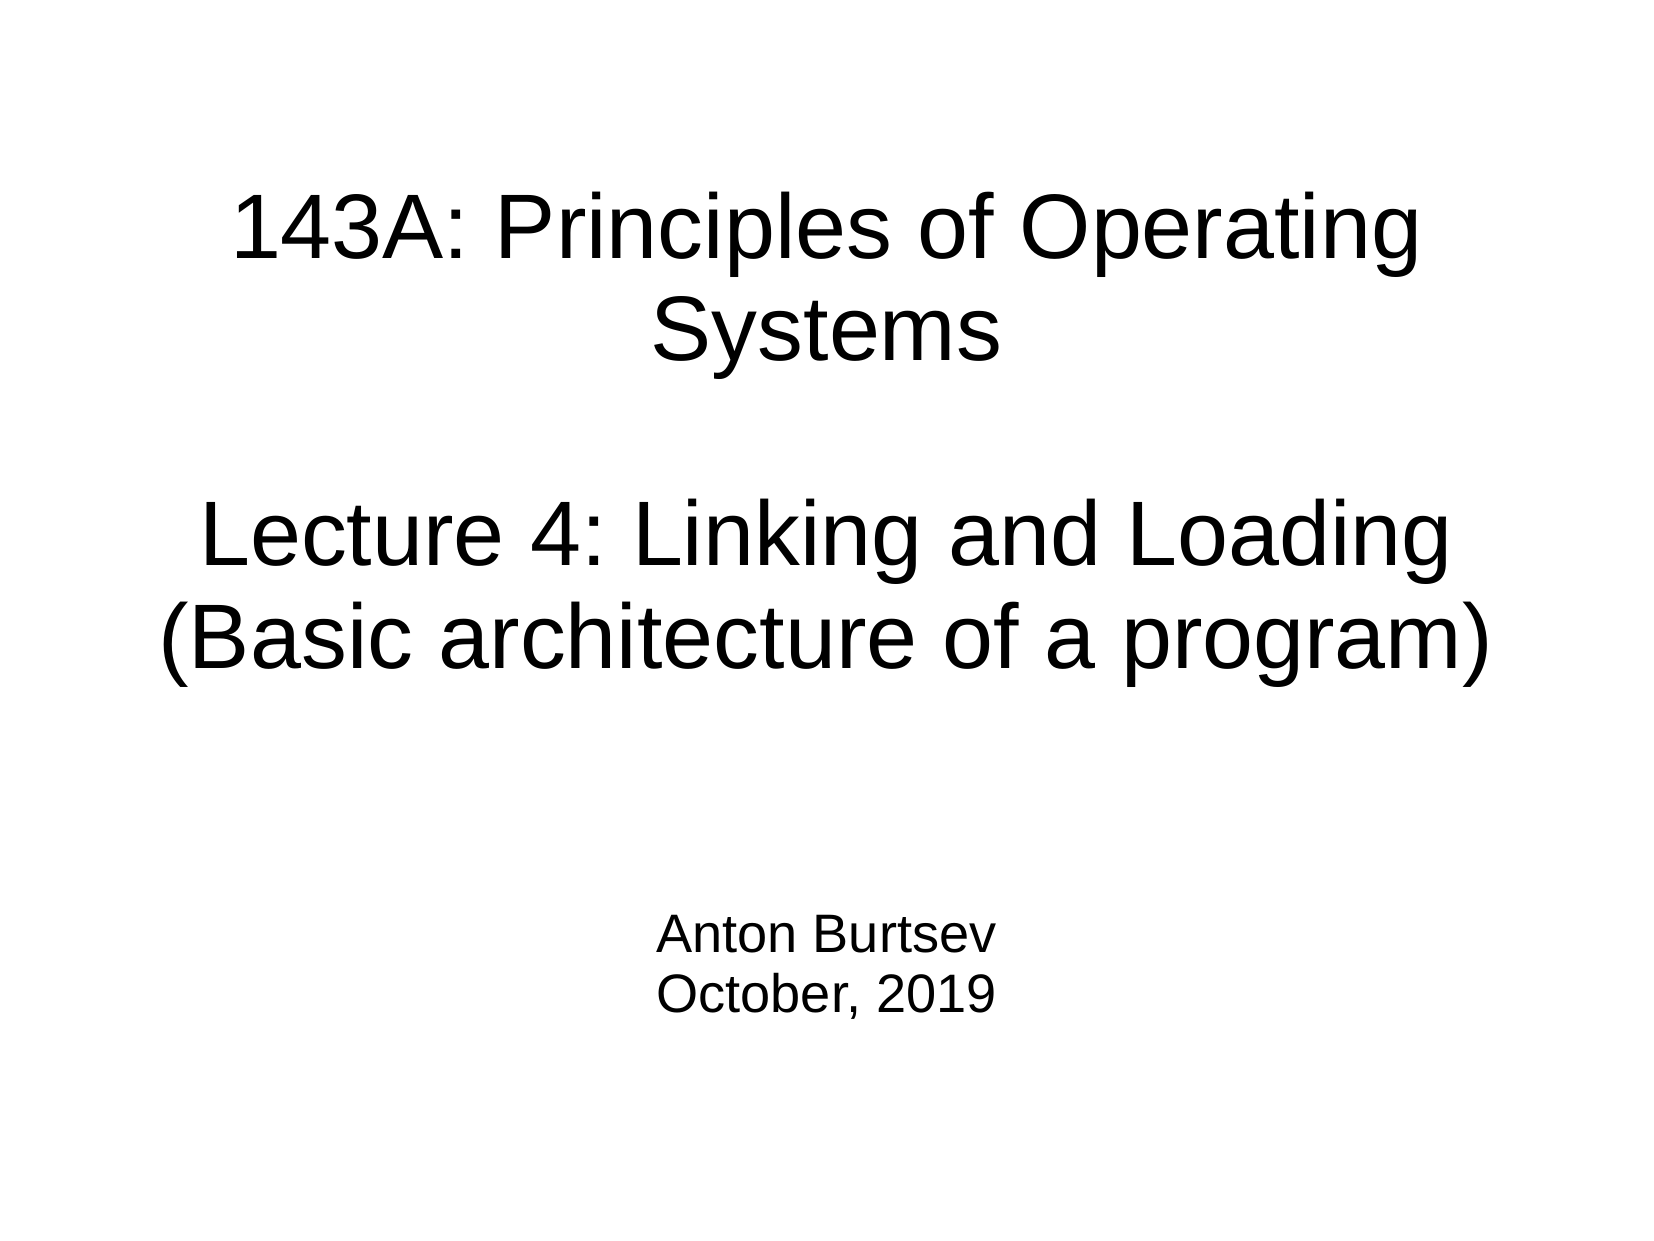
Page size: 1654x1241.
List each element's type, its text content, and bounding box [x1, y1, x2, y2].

title 143A: Principles of Operating Systems Lecture 4: Linking and Loading (Basic architecture of a program) [82, 113, 1571, 637]
subtitle Anton Burtsev October, 2019 [82, 637, 1571, 1109]
